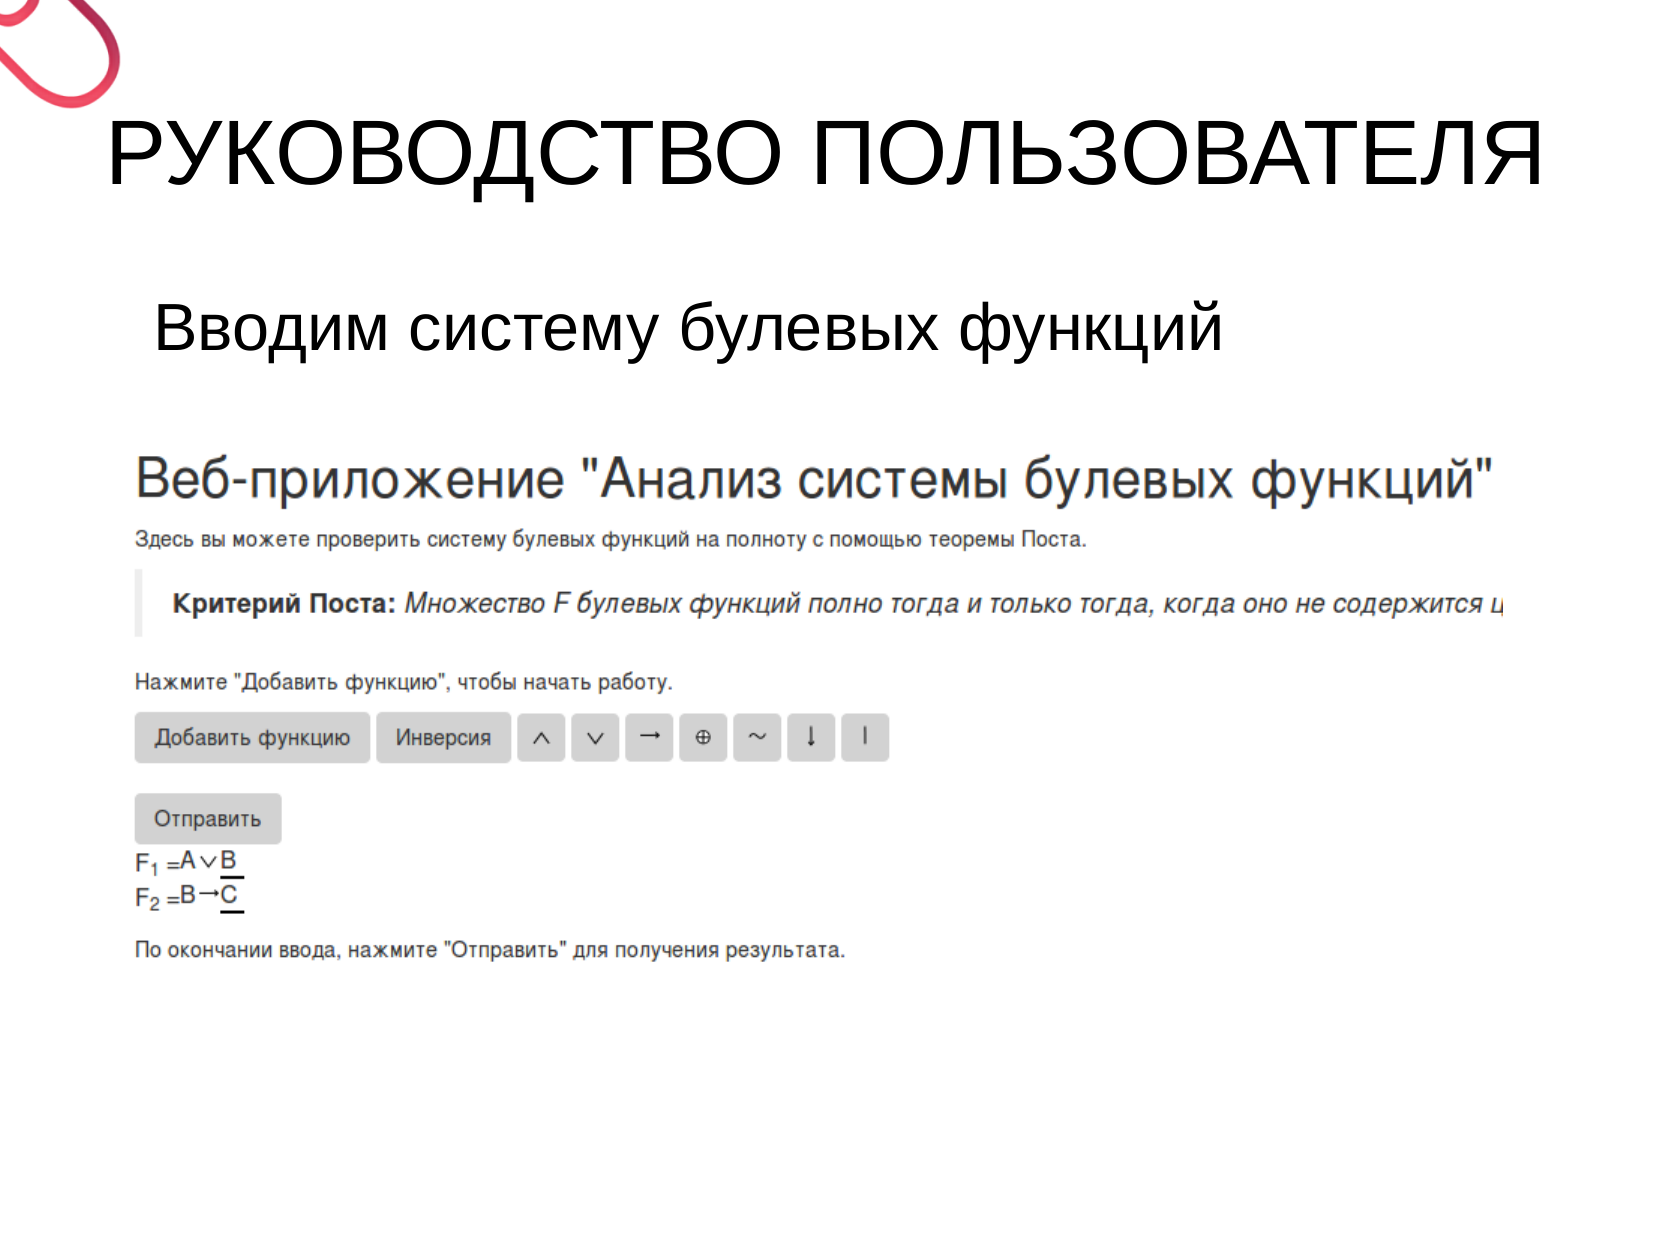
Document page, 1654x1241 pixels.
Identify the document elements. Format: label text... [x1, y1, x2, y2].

list Вводим систему булевых функций [82, 290, 1571, 1010]
title РУКОВОДСТВО ПОЛЬЗОВАТЕЛЯ [82, 49, 1571, 257]
picture [120, 434, 1503, 980]
picture [0, 0, 224, 212]
